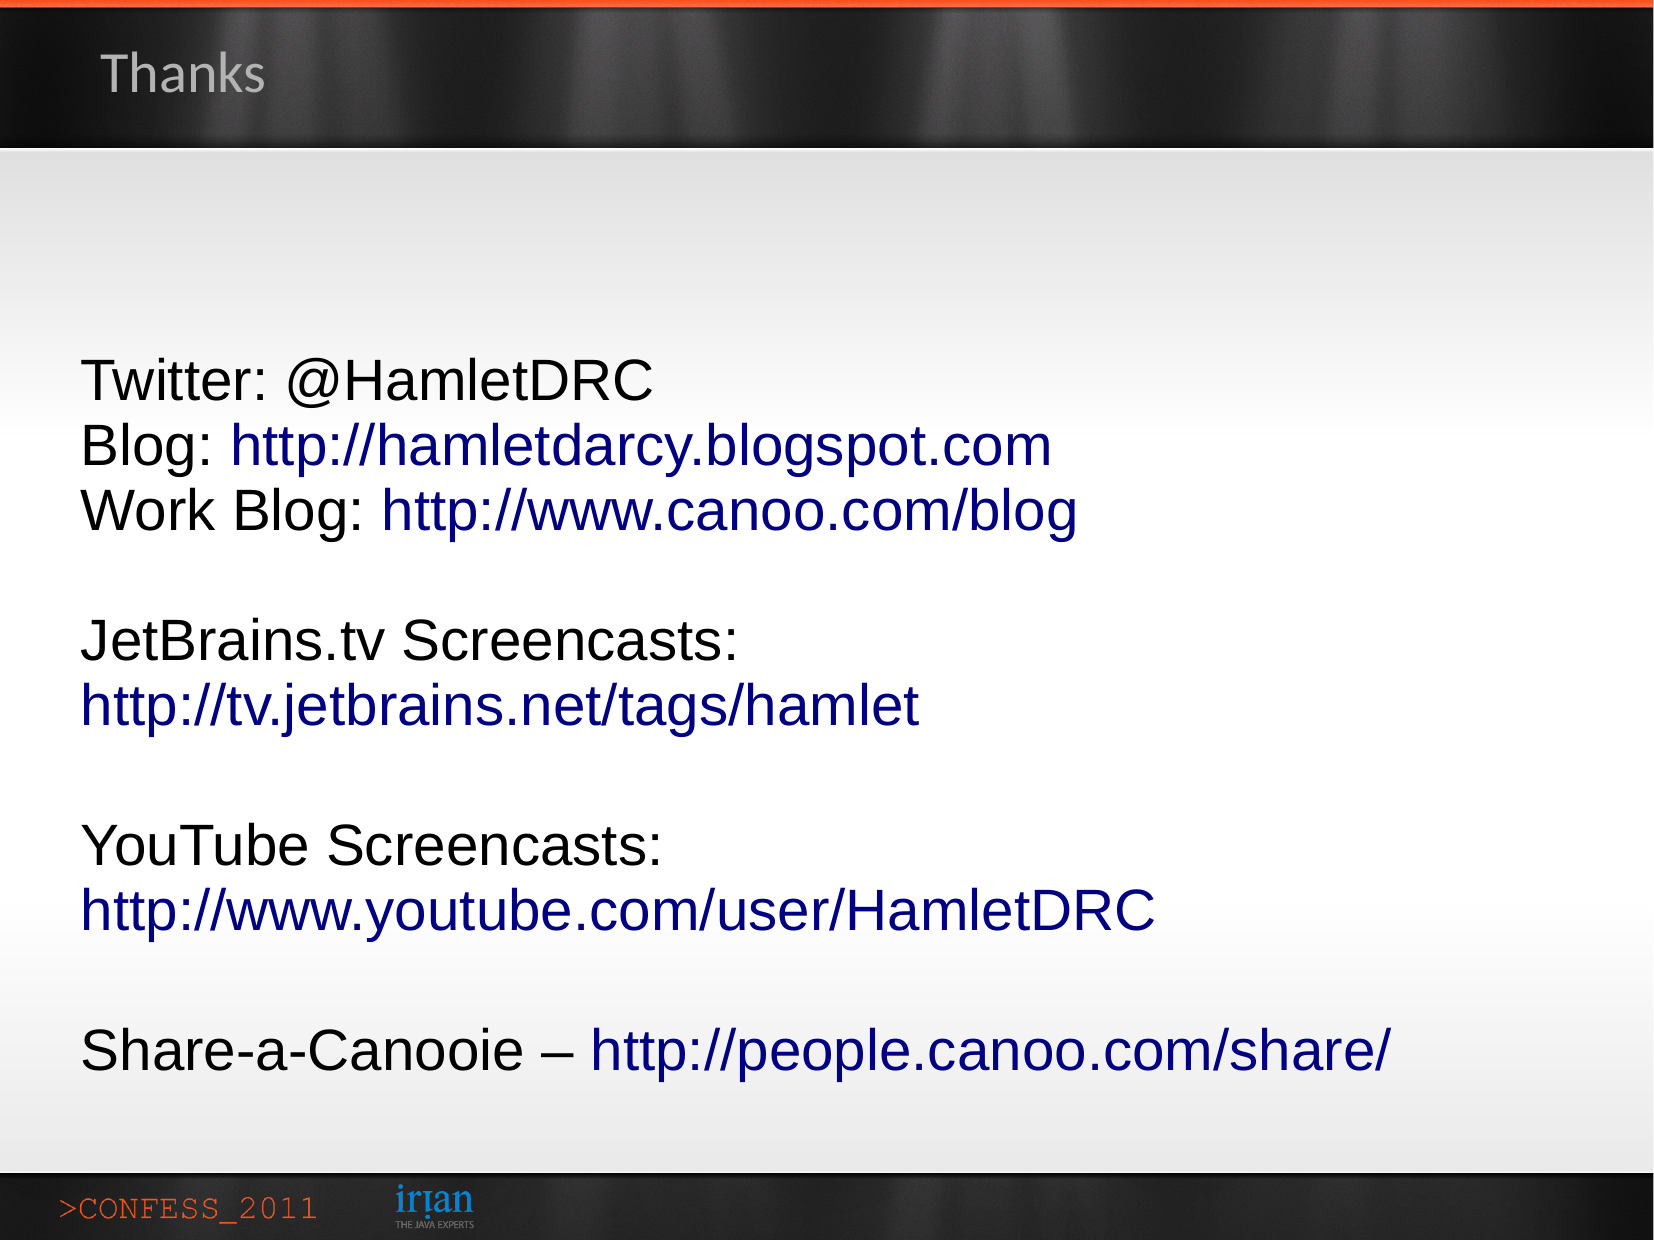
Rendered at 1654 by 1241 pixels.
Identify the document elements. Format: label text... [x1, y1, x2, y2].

title Thanks [100, 6, 1589, 151]
text_box Twitter: @HamletDRC Blog: http://hamletdarcy.blogspot.com Work Blog: http://www.canoo.com/blog JetBrains.tv Screencasts: http://tv.jetbrains.net/tags/hamlet YouTube Screencasts: http://www.youtube.com/user/HamletDRC Share-a-Canooie – http://people.canoo.com/share/ [80, 305, 1570, 1125]
picture [0, 0, 1654, 1240]
